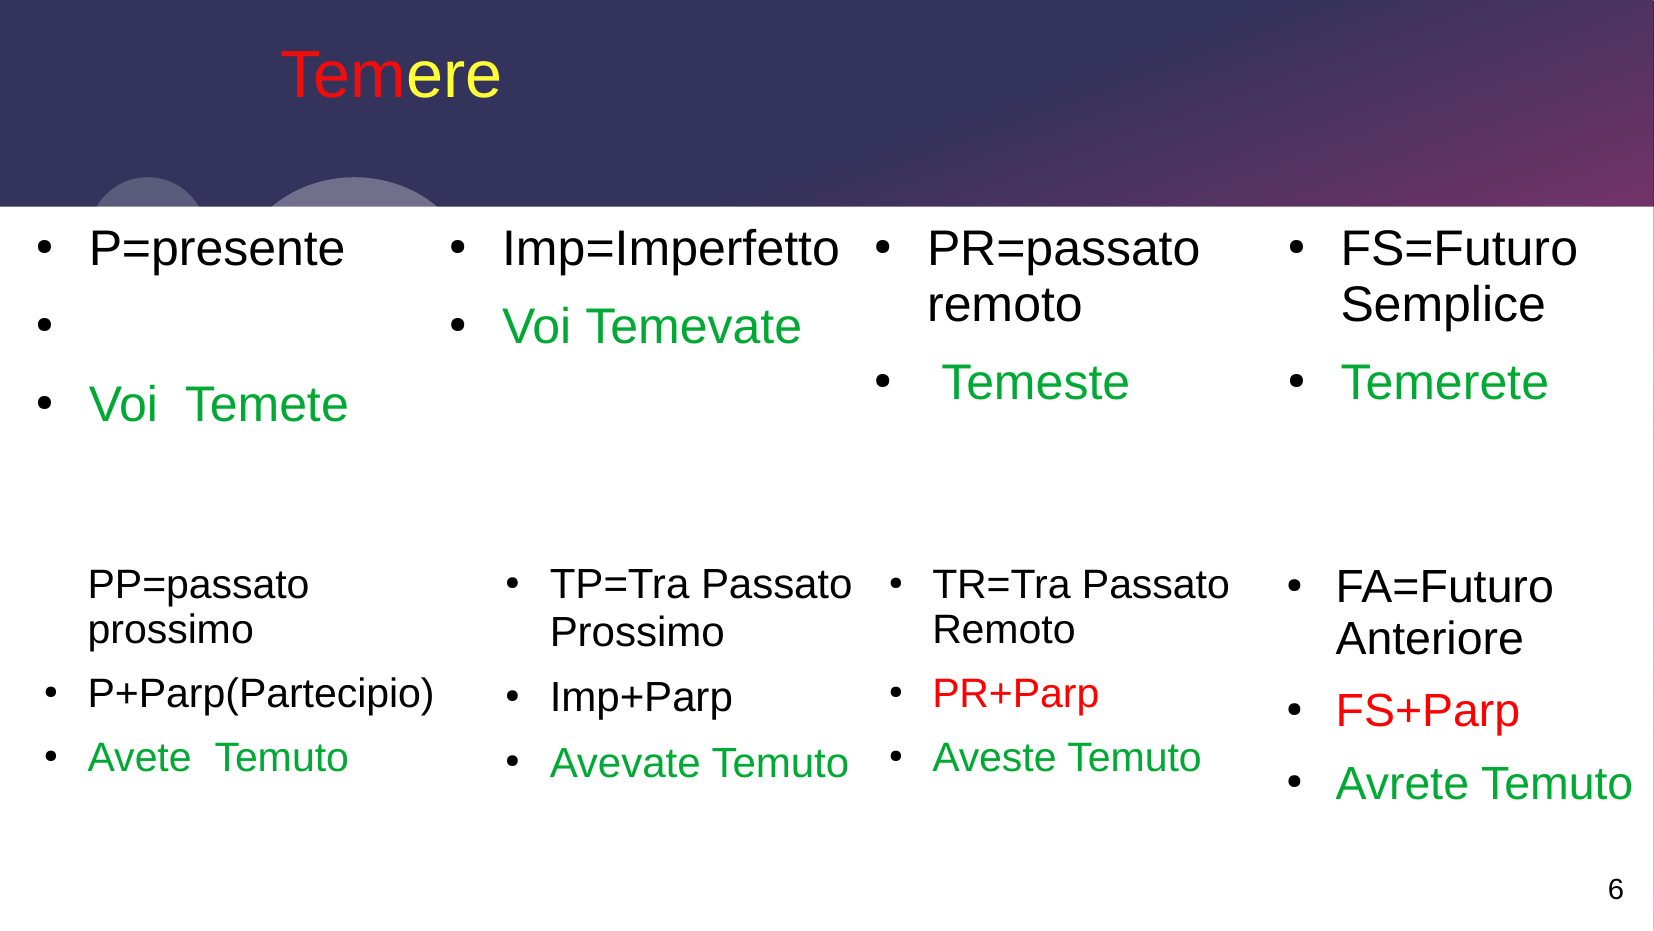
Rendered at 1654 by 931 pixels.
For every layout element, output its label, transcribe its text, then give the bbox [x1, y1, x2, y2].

list FA=Futuro Anteriore FS+Parp Avrete Temuto [1269, 561, 1636, 814]
list Imp=Imperfetto Voi Temevate [431, 220, 886, 473]
list TP=Tra Passato Prossimo Imp+Parp Avevate Temuto [490, 561, 857, 814]
list PP=passato prossimo P+Parp(Partecipio) Avete Temuto [29, 561, 443, 814]
list PR=passato remoto Temeste [886, 220, 1223, 473]
list TR=Tra Passato Remoto PR+Parp Aveste Temuto [874, 561, 1241, 814]
list P=presente Voi Temete [17, 220, 384, 473]
text_box Temere [265, 29, 518, 120]
list FS=Futuro Semplice Temerete [1269, 220, 1636, 473]
